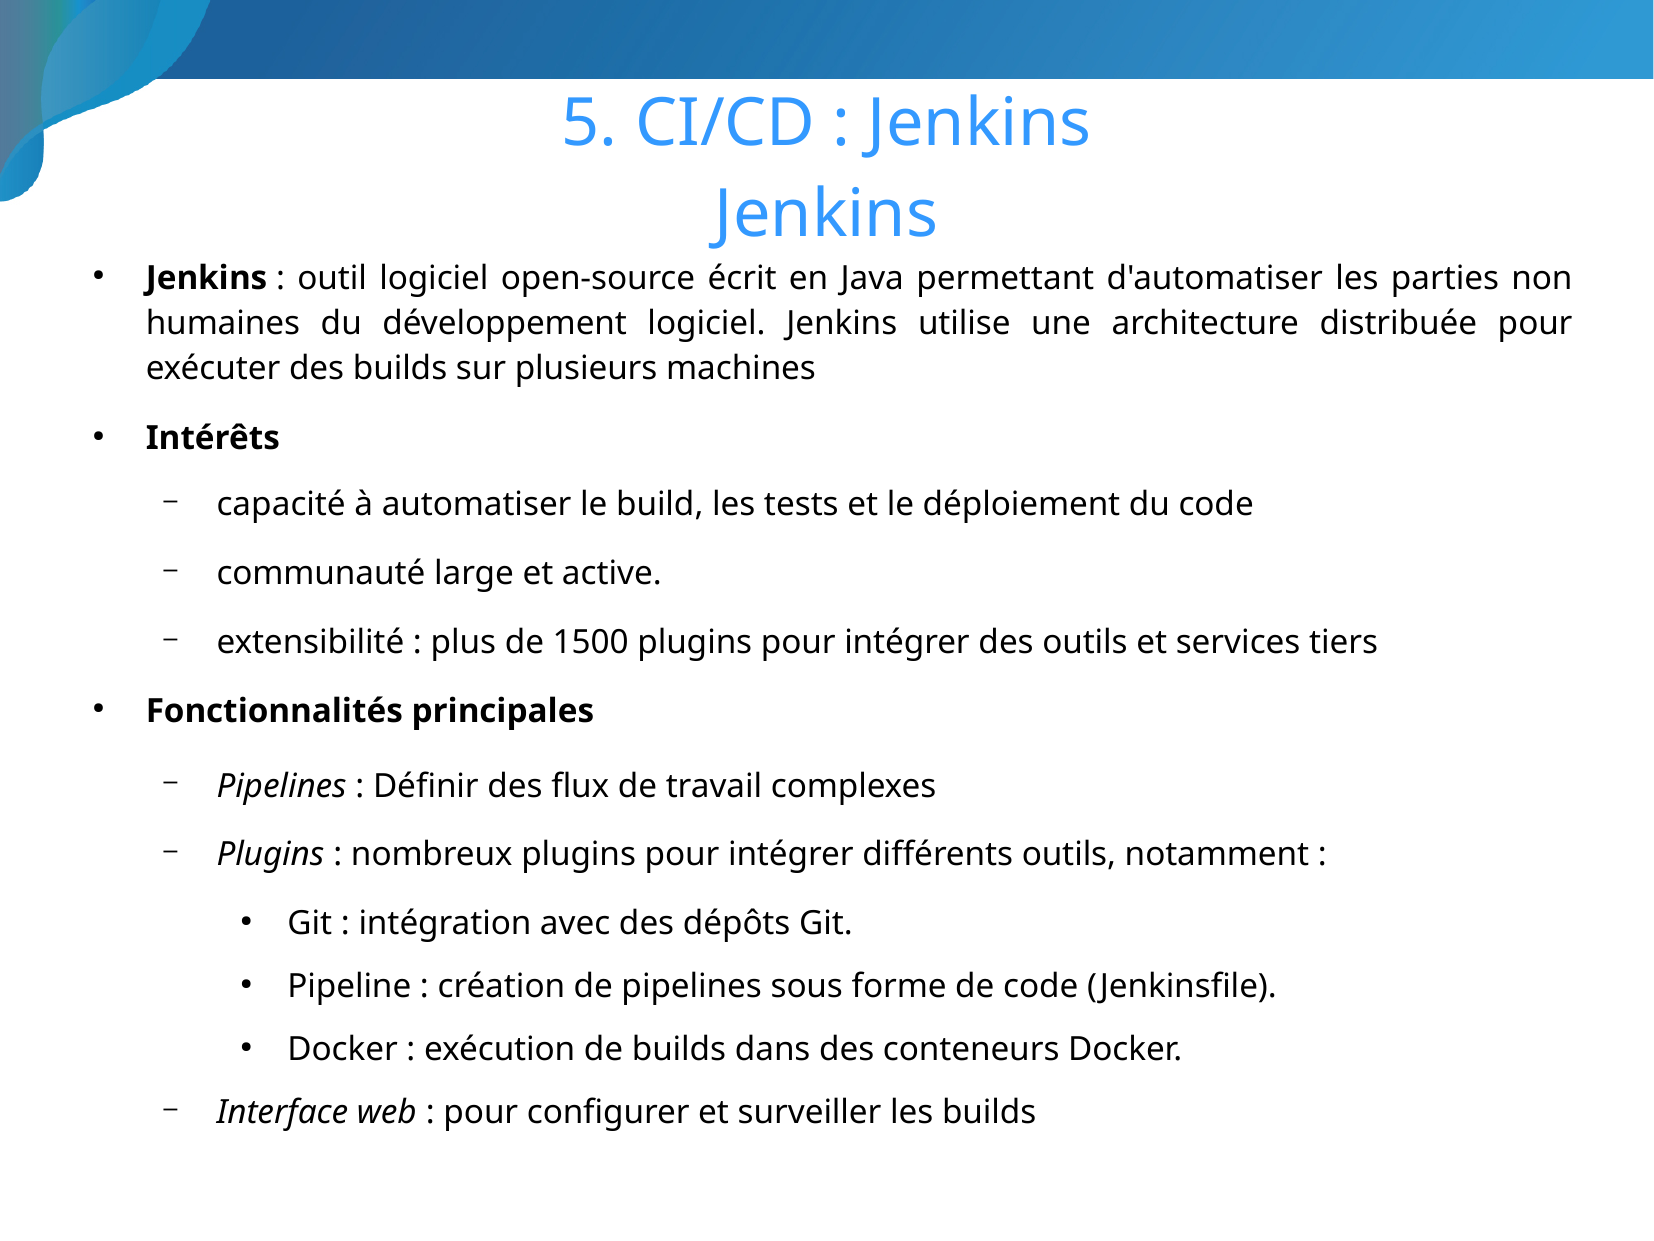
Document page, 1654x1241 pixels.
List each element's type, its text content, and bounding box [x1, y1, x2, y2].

picture [0, 0, 1654, 1241]
list Jenkins : outil logiciel open-source écrit en Java permettant d'automatiser les parties non humaines du développement logiciel. Jenkins utilise une architecture distribuée pour exécuter des builds sur plusieurs machines Intérêts capacité à automatiser le build, les tests et le déploiement du code communauté large et active. extensibilité : plus de 1500 plugins pour intégrer des outils et services tiers Fonctionnalités principales Pipelines : Définir des flux de travail complexes Plugins : nombreux plugins pour intégrer différents outils, notamment : Git : intégration avec des dépôts Git. Pipeline : création de pipelines sous forme de code (Jenkinsfile). Docker : exécution de builds dans des conteneurs Docker. Interface web : pour configurer et surveiller les builds [75, 263, 1576, 1124]
title 5. CI/CD : Jenkins Jenkins [82, 68, 1571, 261]
